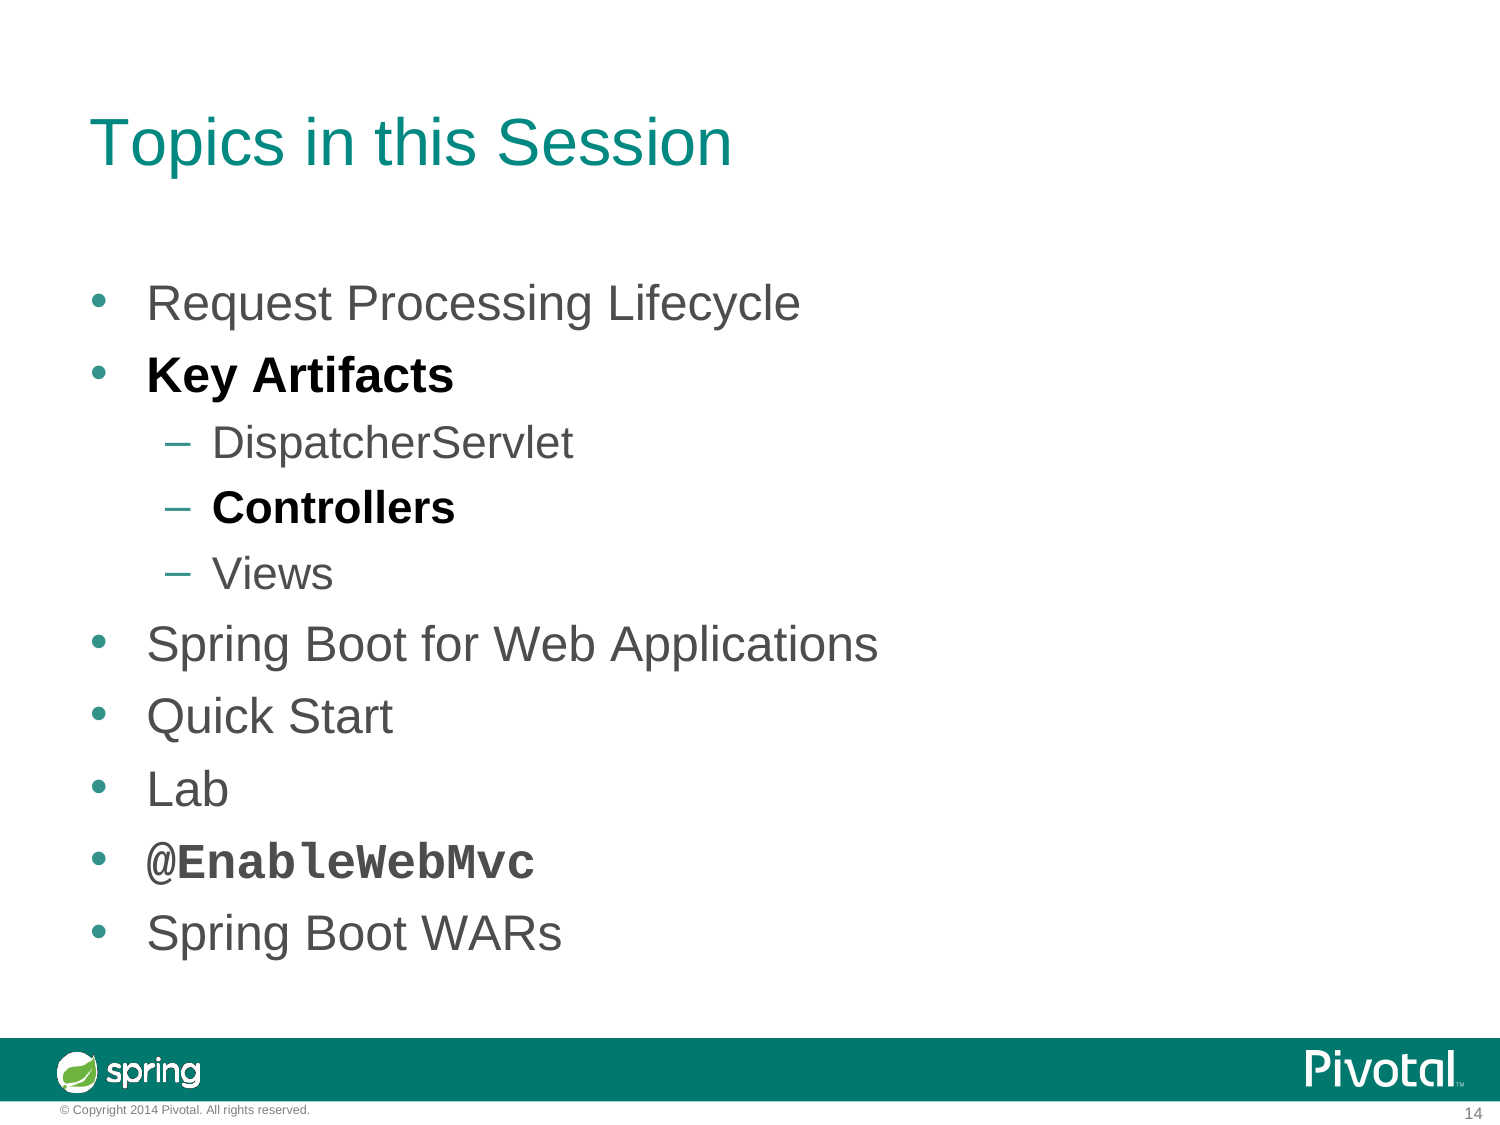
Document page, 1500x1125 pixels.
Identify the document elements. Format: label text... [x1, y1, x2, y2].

list Request Processing Lifecycle Key Artifacts DispatcherServlet Controllers Views Spring Boot for Web Applications Quick Start Lab @EnableWebMvc Spring Boot WARs [75, 262, 1426, 1005]
picture [32, 1041, 210, 1103]
picture [1306, 1050, 1464, 1087]
title Topics in this Session [75, 44, 1426, 233]
